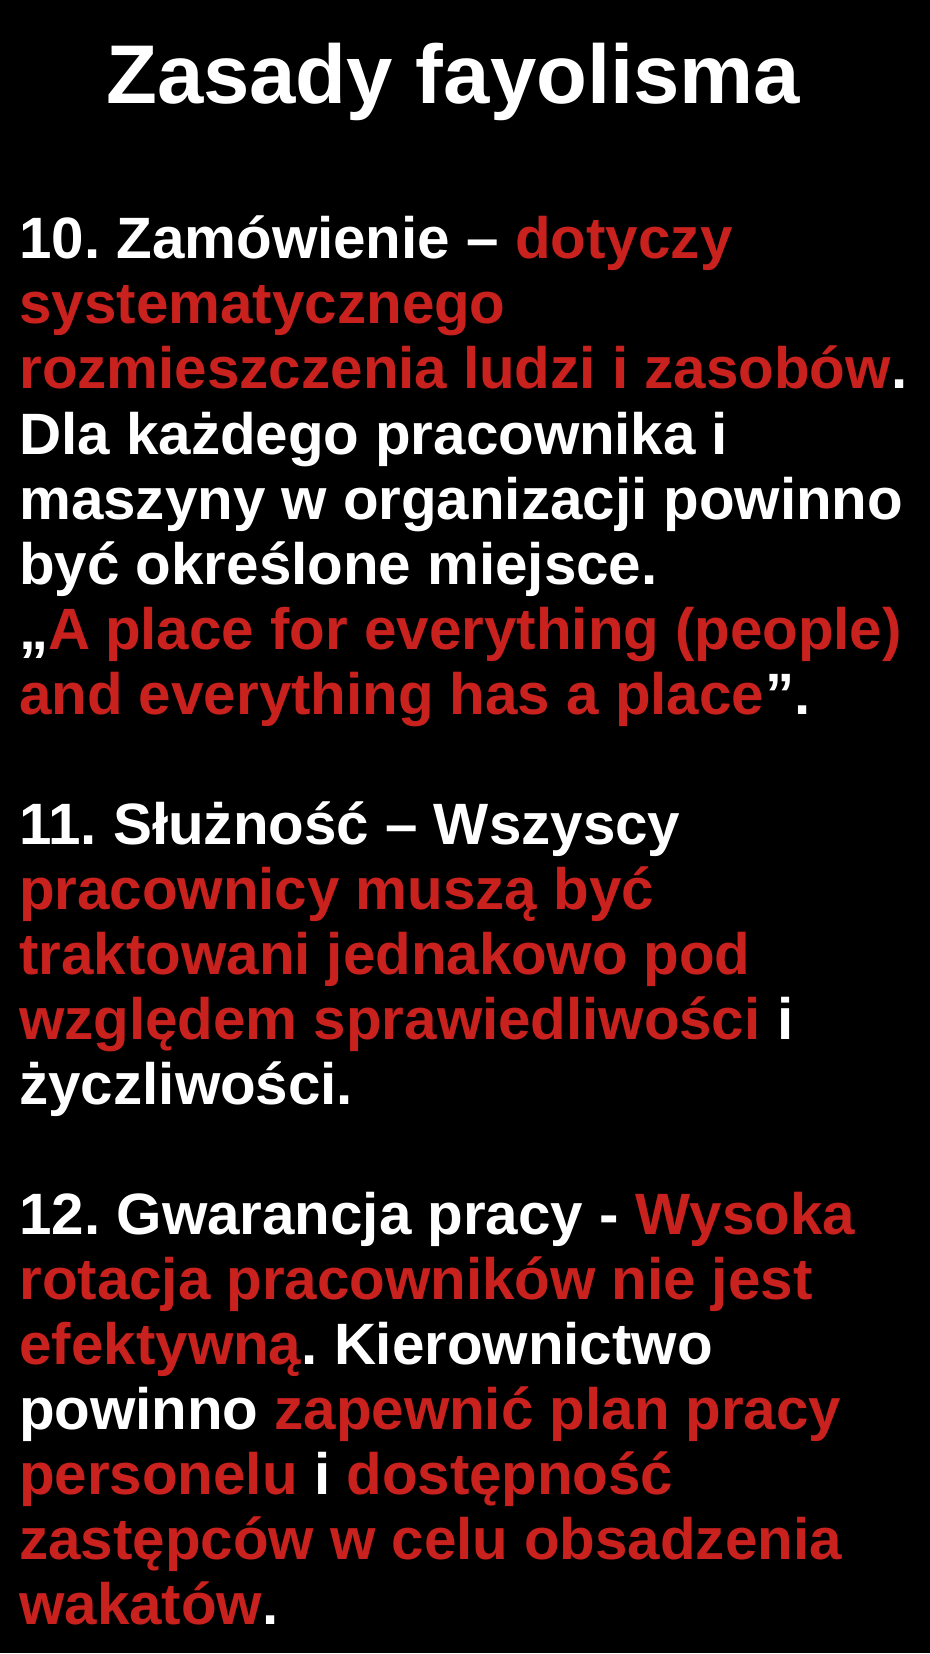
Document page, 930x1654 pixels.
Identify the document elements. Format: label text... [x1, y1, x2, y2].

text_box 10. Zamówienie – dotyczy systematycznego rozmieszczenia ludzi i zasobów. Dla każdego pracownika i maszyny w organizacji powinno być określone miejsce. „A place for everything (people) and everything has a place”. 11. Służność – Wszyscy pracownicy muszą być traktowani jednakowo pod względem sprawiedliwości i życzliwości. 12. Gwarancja pracy - Wysoka rotacja pracowników nie jest efektywną. Kierownictwo powinno zapewnić plan pracy personelu i dostępność zastępców w celu obsadzenia wakatów. [19, 206, 912, 1653]
title Zasady fayolisma [0, 0, 930, 150]
